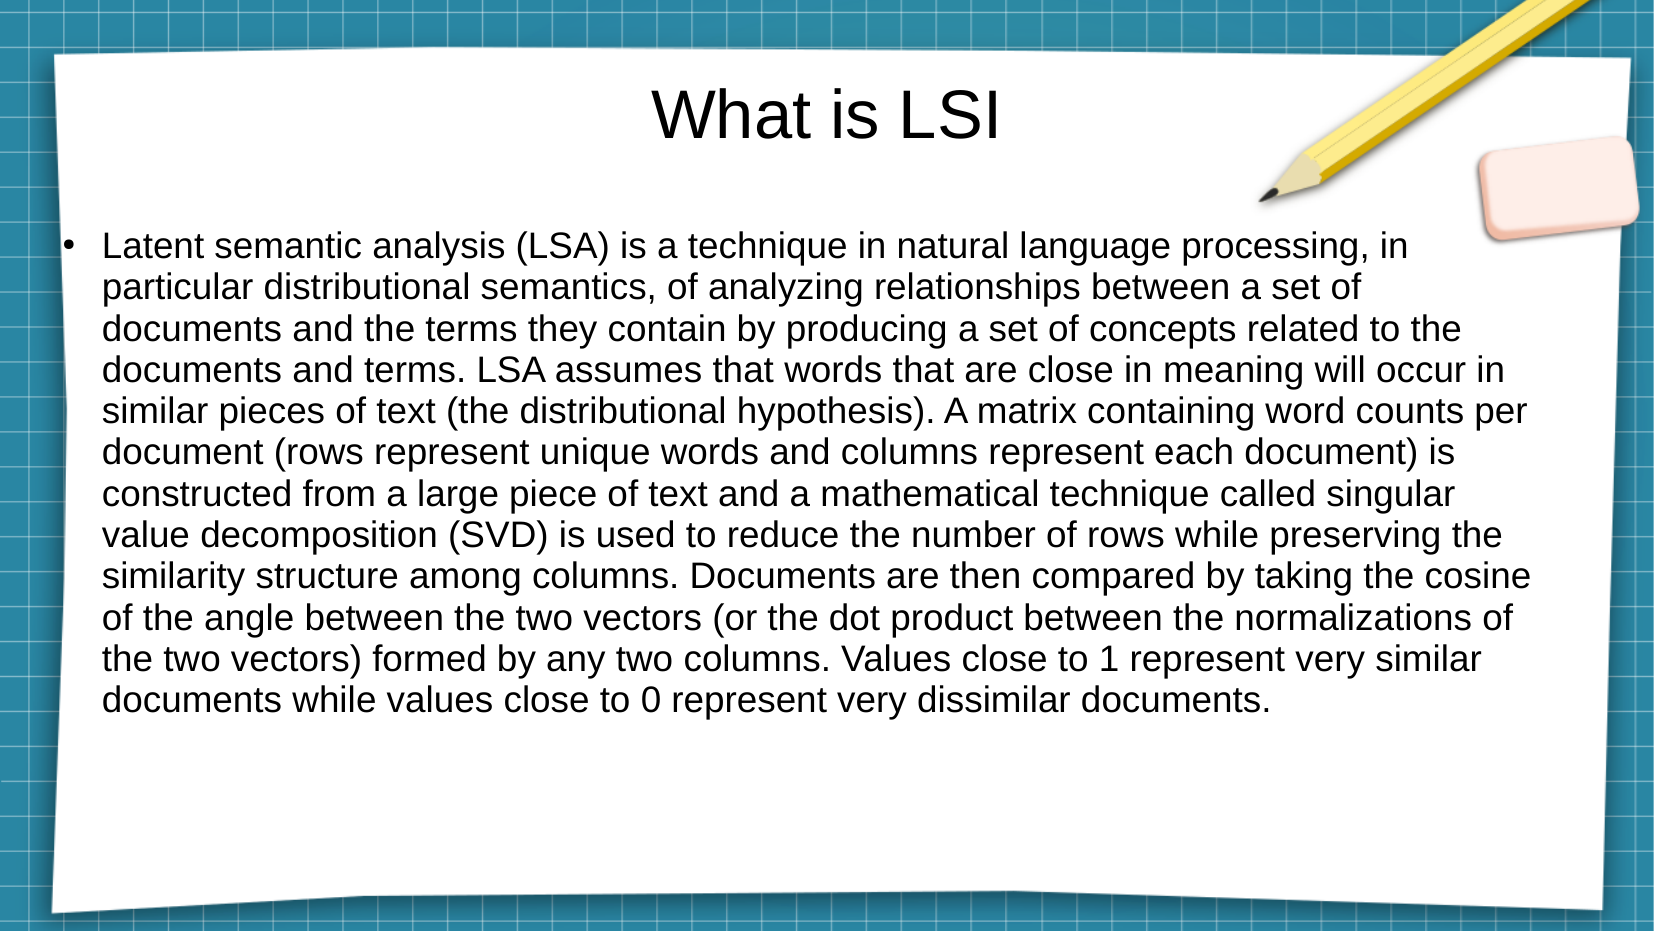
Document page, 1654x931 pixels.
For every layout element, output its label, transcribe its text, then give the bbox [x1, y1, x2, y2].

picture [0, 0, 1654, 931]
list Latent semantic analysis (LSA) is a technique in natural language processing, in particular distributional semantics, of analyzing relationships between a set of documents and the terms they contain by producing a set of concepts related to the documents and terms. LSA assumes that words that are close in meaning will occur in similar pieces of text (the distributional hypothesis). A matrix containing word counts per document (rows represent unique words and columns represent each document) is constructed from a large piece of text and a mathematical technique called singular value decomposition (SVD) is used to reduce the number of rows while preserving the similarity structure among columns. Documents are then compared by taking the cosine of the angle between the two vectors (or the dot product between the normalizations of the two vectors) formed by any two columns. Values close to 1 represent very similar documents while values close to 0 represent very dissimilar documents. [49, 225, 1538, 765]
title What is LSI [82, 37, 1571, 193]
